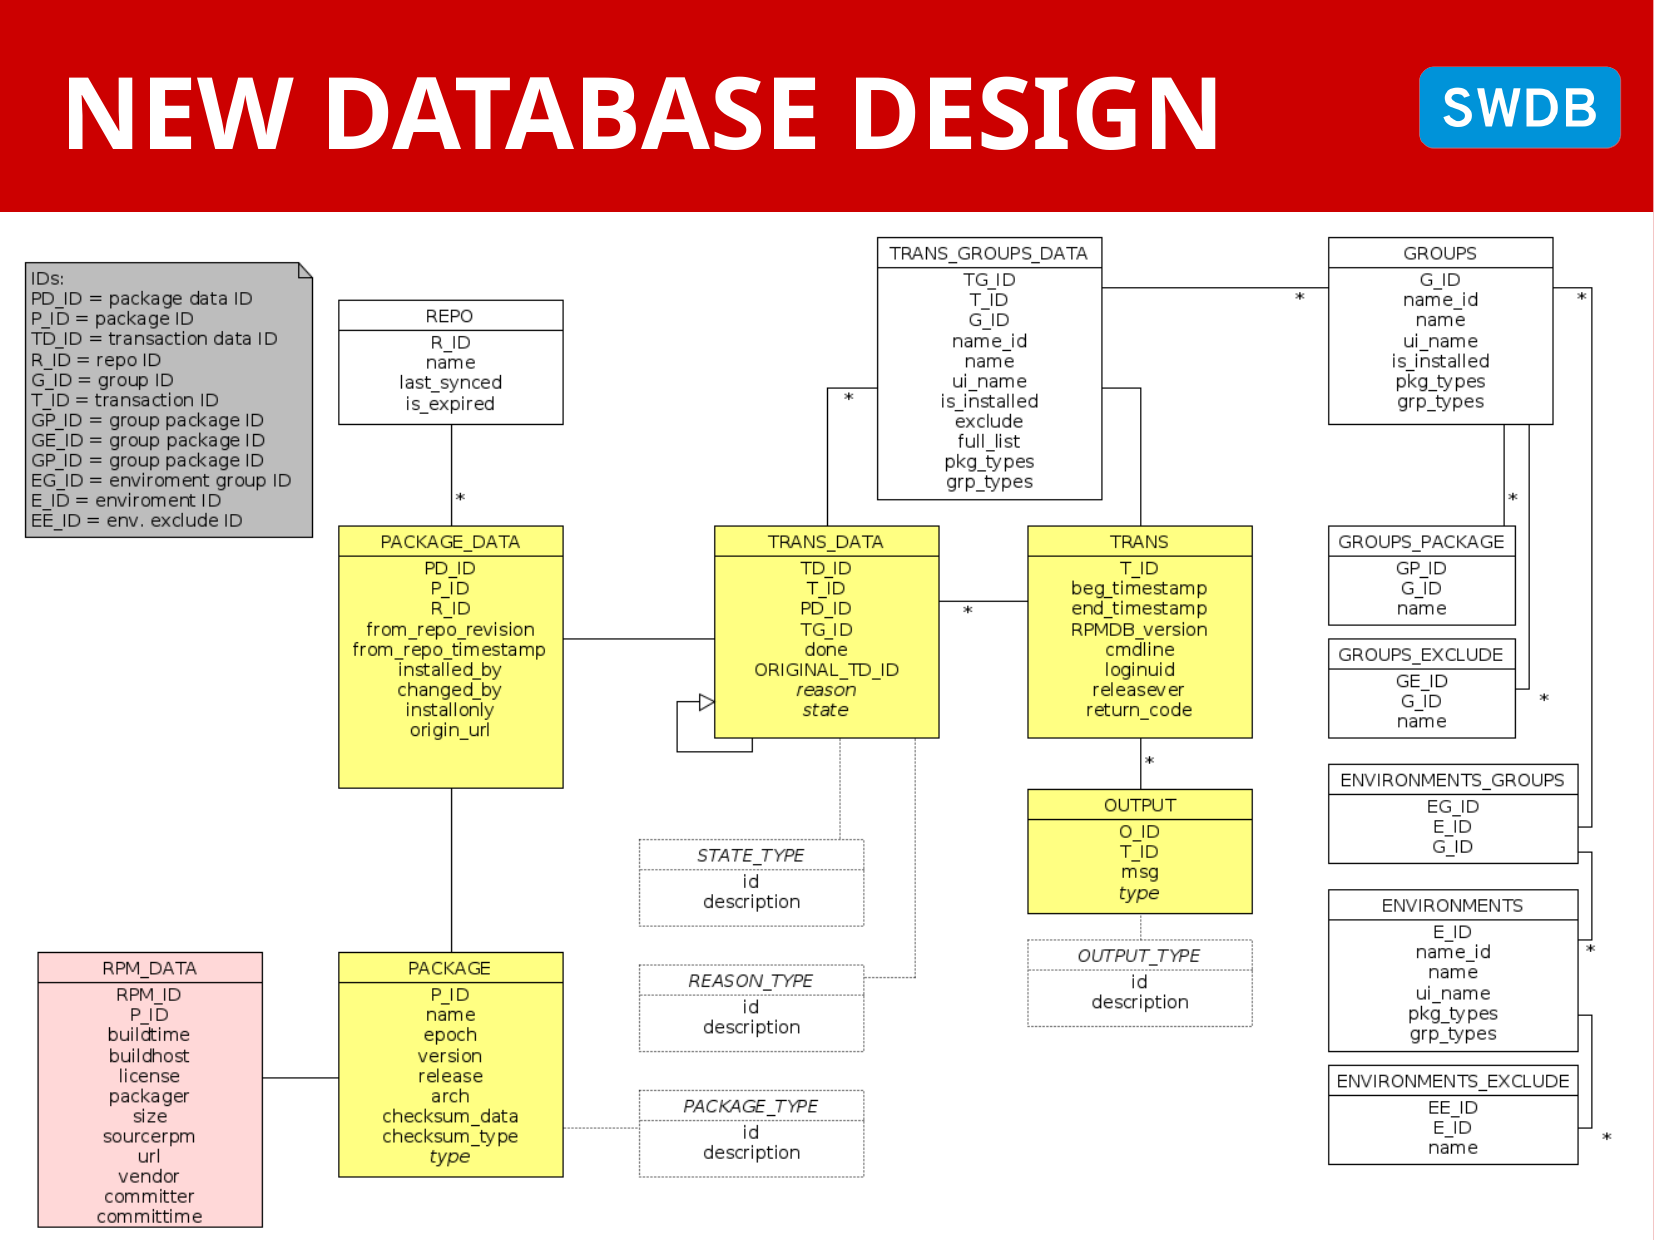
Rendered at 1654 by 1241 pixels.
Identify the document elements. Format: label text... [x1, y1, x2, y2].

text_box NEW DATABASE DESIGN [45, 35, 1204, 178]
picture [0, 0, 1654, 1241]
